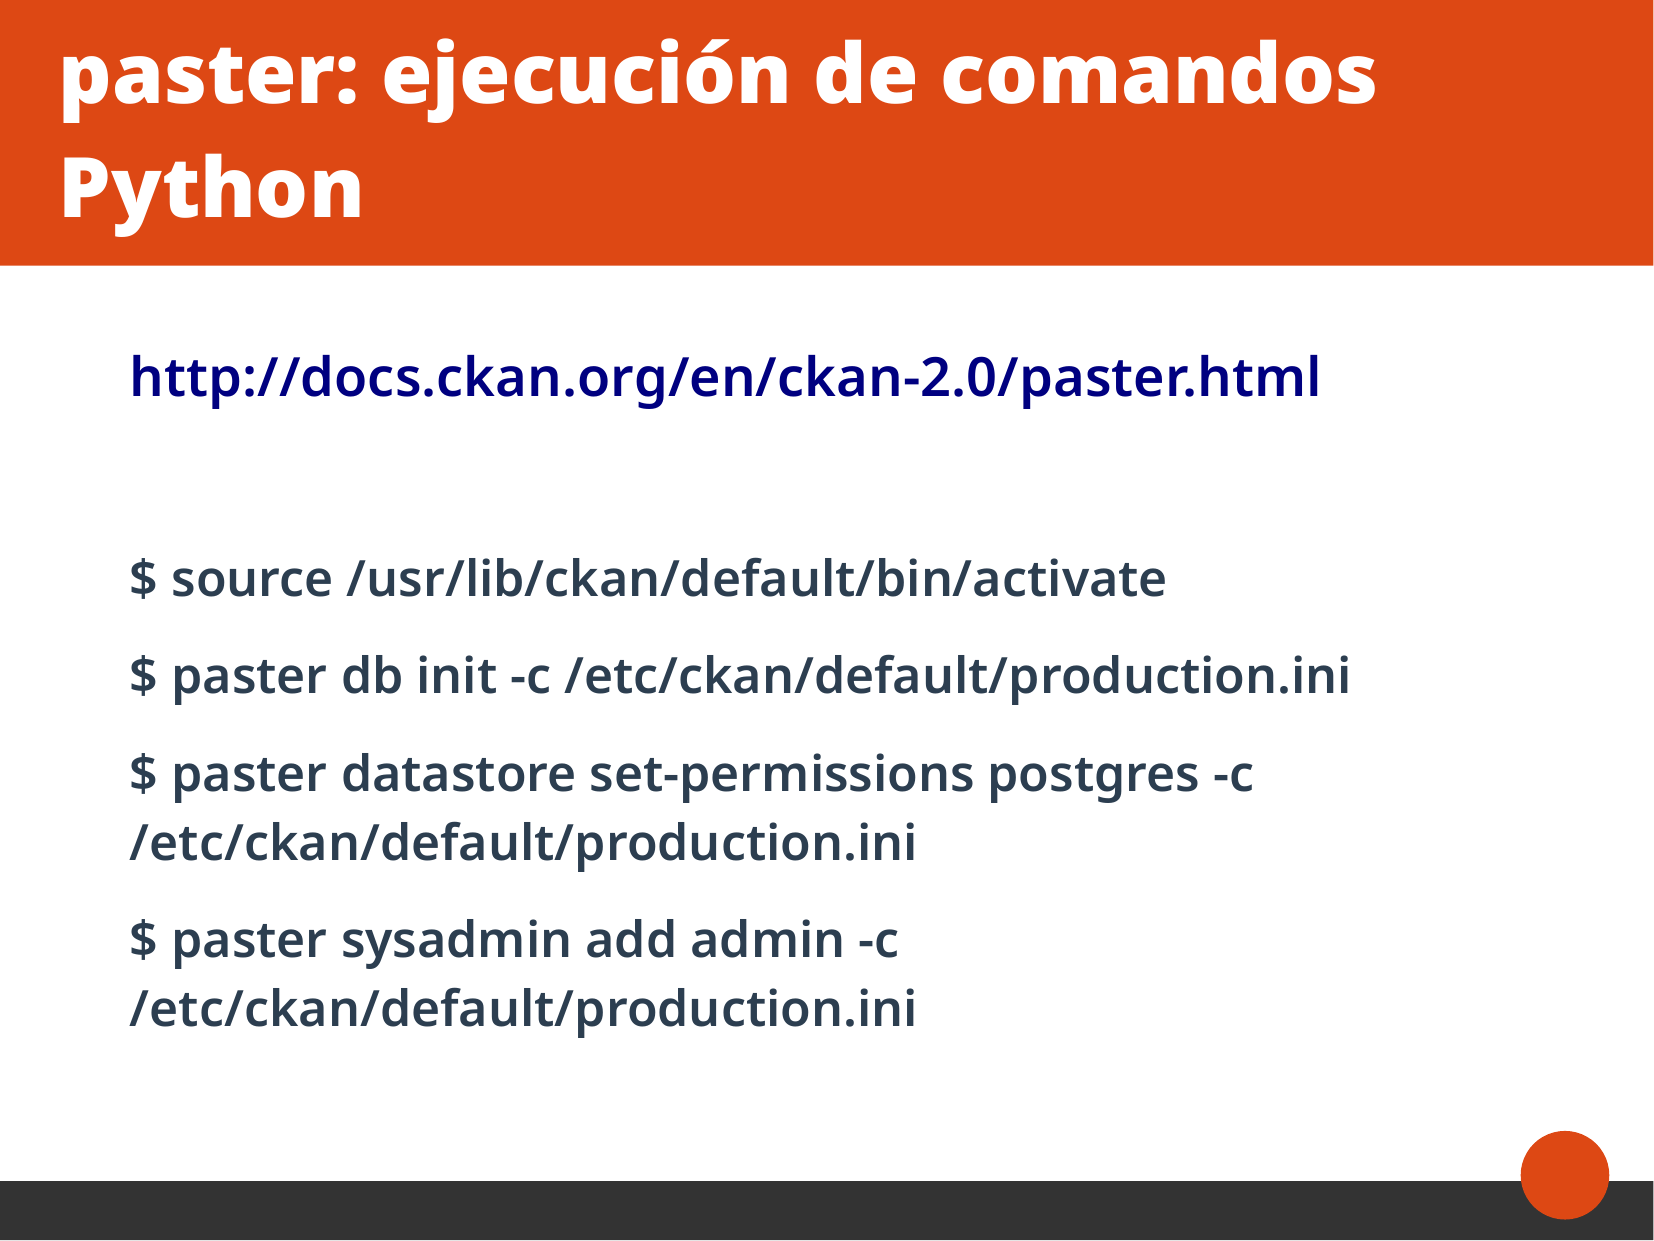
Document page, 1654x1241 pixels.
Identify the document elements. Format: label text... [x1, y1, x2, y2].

list http://docs.ckan.org/en/ckan-2.0/paster.html $ source /usr/lib/ckan/default/bin/activate $ paster db init -c /etc/ckan/default/production.ini $ paster datastore set-permissions postgres -c /etc/ckan/default/production.ini $ paster sysadmin add admin -c /etc/ckan/default/production.ini [59, 324, 1595, 1152]
title paster: ejecución de comandos Python [59, 30, 1595, 226]
